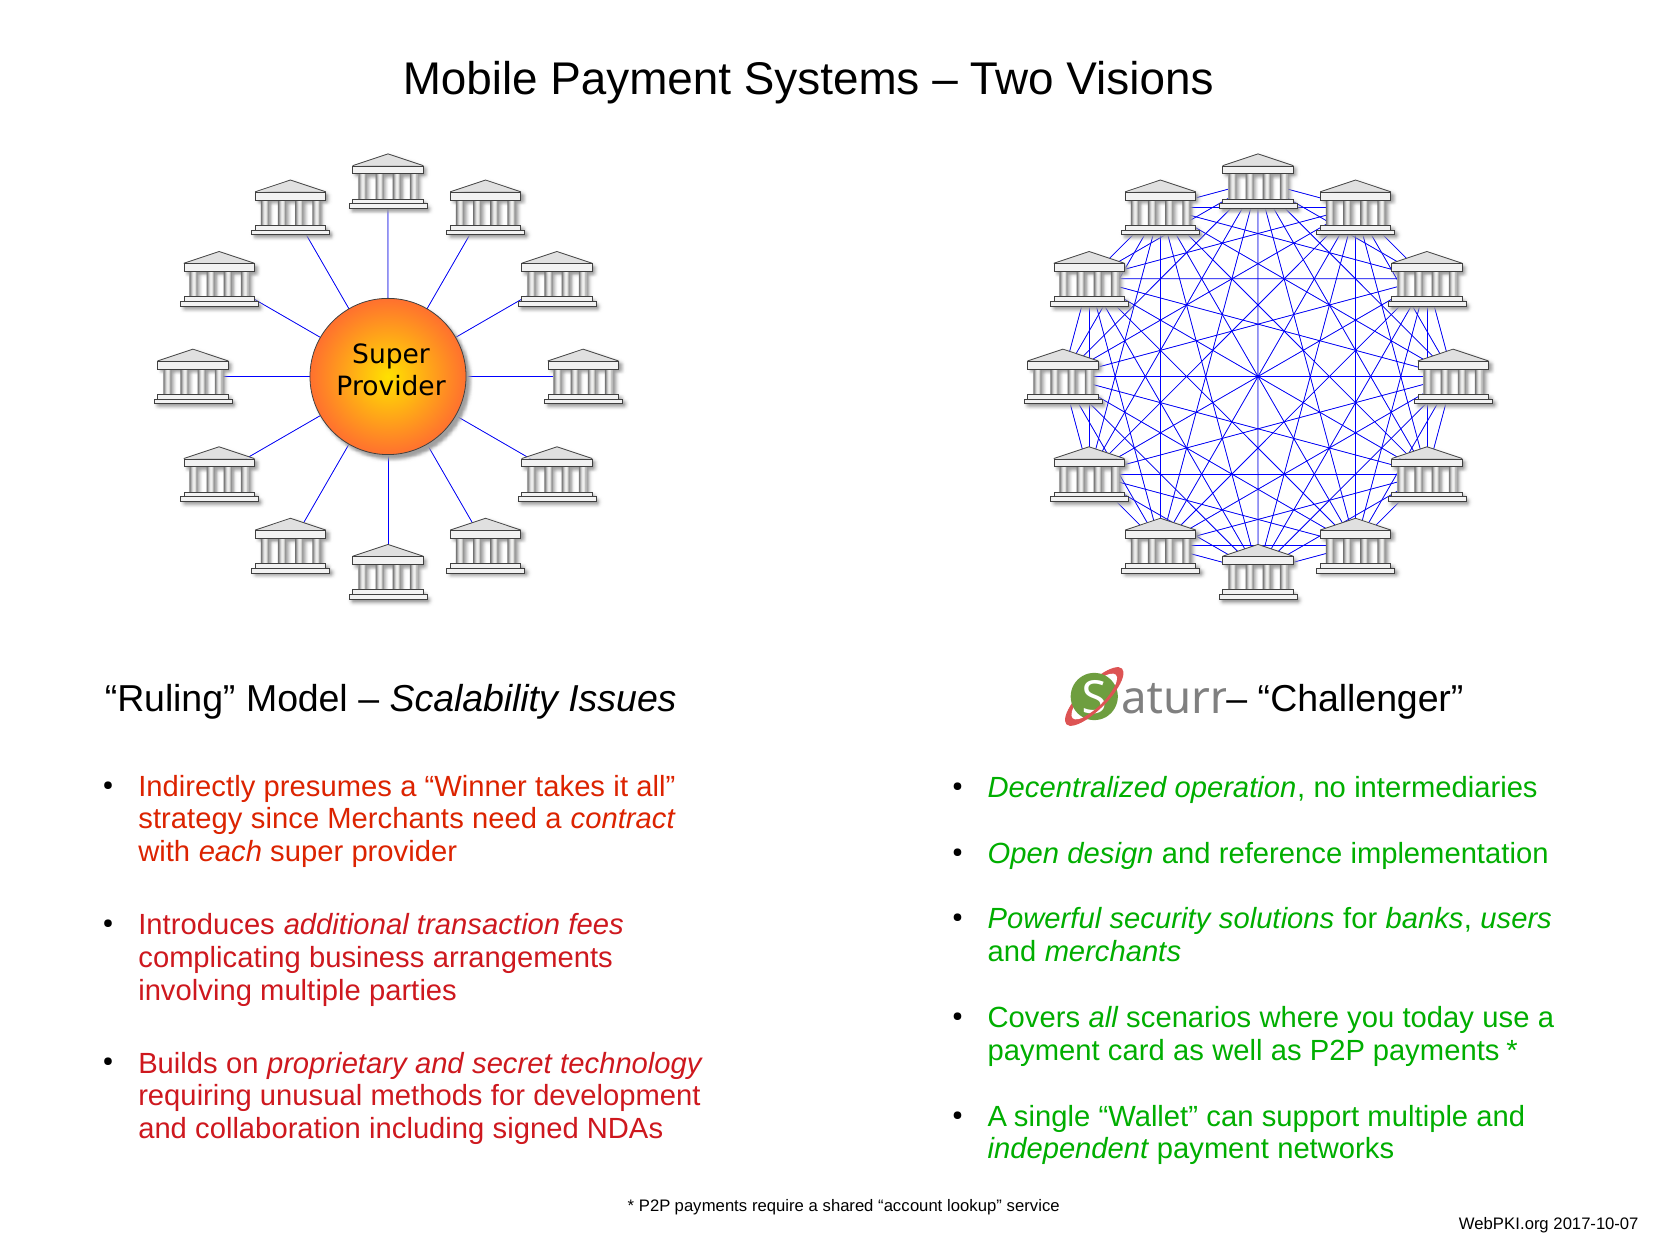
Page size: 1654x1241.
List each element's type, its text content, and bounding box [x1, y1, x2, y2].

picture [1060, 663, 1226, 730]
picture [1020, 150, 1500, 607]
text_box * P2P payments require a shared “account lookup” service [612, 1188, 1076, 1227]
text_box Builds on proprietary and secret technology requiring unusual methods for development and collaboration including signed NDAs [88, 1039, 718, 1153]
text_box Covers all scenarios where you today use a payment card as well as P2P payments * [937, 993, 1570, 1075]
text_box – “Challenger” [1226, 669, 1479, 727]
text_box WebPKI.org 2017-10-07 [1444, 1206, 1654, 1241]
text_box Introduces additional transaction fees complicating business arrangements involving multiple parties [88, 900, 640, 1014]
text_box Powerful security solutions for banks, users and merchants [937, 895, 1568, 976]
text_box Mobile Payment Systems – Two Visions [388, 45, 1230, 112]
text_box A single “Wallet” can support multiple and independent payment networks [937, 1092, 1541, 1173]
text_box Indirectly presumes a “Winner takes it all” strategy since Merchants need a contract with each super provider [88, 762, 692, 876]
text_box Decentralized operation, no intermediaries [937, 763, 1553, 812]
text_box Open design and reference implementation [937, 829, 1565, 877]
text_box “Ruling” Model – Scalability Issues [90, 669, 692, 727]
picture [150, 150, 630, 607]
